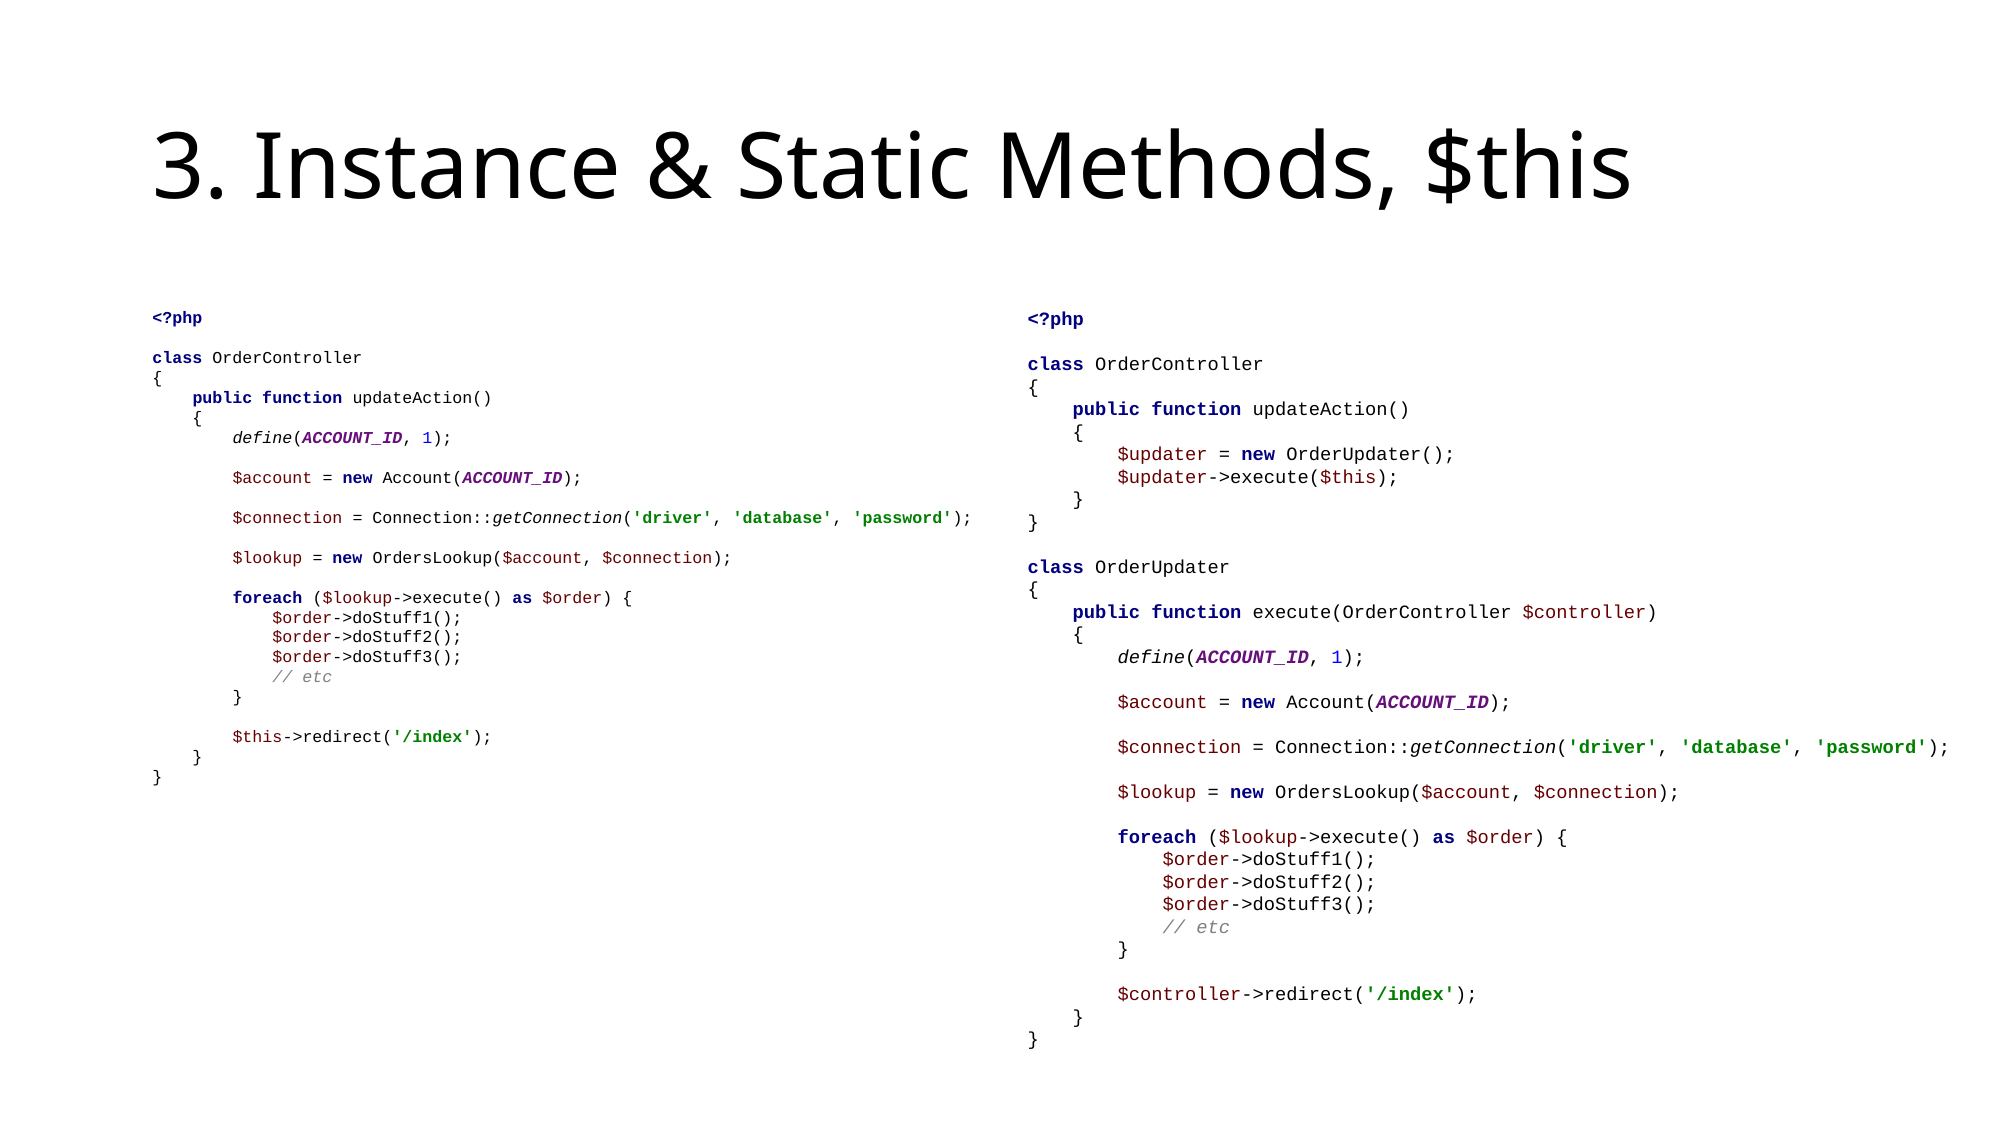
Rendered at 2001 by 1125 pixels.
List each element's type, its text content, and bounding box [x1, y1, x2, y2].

list <?php class OrderController { public function updateAction() { define(ACCOUNT_ID, 1); $account = new Account(ACCOUNT_ID); $connection = Connection::getConnection('driver', 'database', 'password'); $lookup = new OrdersLookup($account, $connection); foreach ($lookup->execute() as $order) { $order->doStuff1(); $order->doStuff2(); $order->doStuff3(); // etc } $this->redirect('/index'); } } [137, 299, 988, 820]
list <?php class OrderController { public function updateAction() { $updater = new OrderUpdater(); $updater->execute($this); } } class OrderUpdater { public function execute(OrderController $controller) { define(ACCOUNT_ID, 1); $account = new Account(ACCOUNT_ID); $connection = Connection::getConnection('driver', 'database', 'password'); $lookup = new OrdersLookup($account, $connection); foreach ($lookup->execute() as $order) { $order->doStuff1(); $order->doStuff2(); $order->doStuff3(); // etc } $controller->redirect('/index'); } } [1012, 299, 1970, 1088]
title 3. Instance & Static Methods, $this [137, 59, 1863, 278]
